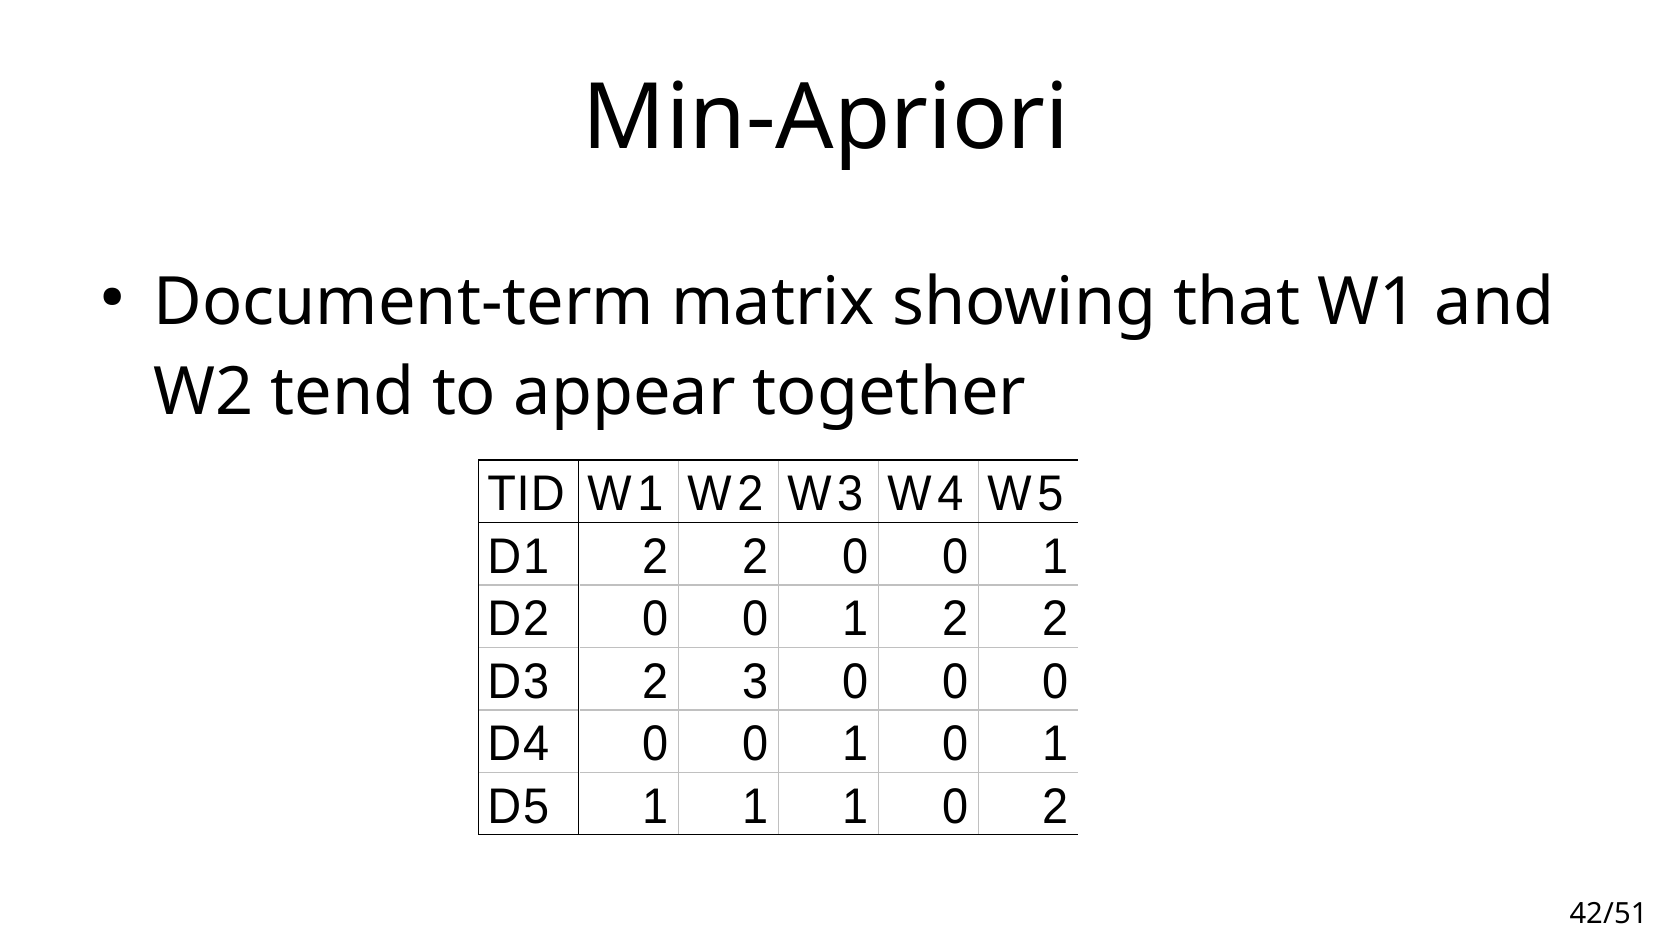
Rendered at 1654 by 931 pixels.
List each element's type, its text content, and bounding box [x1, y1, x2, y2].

list Document-term matrix showing that W1 and W2 tend to appear together [82, 253, 1571, 793]
chart [477, 459, 1080, 836]
title Min-Apriori [82, 1, 1571, 226]
